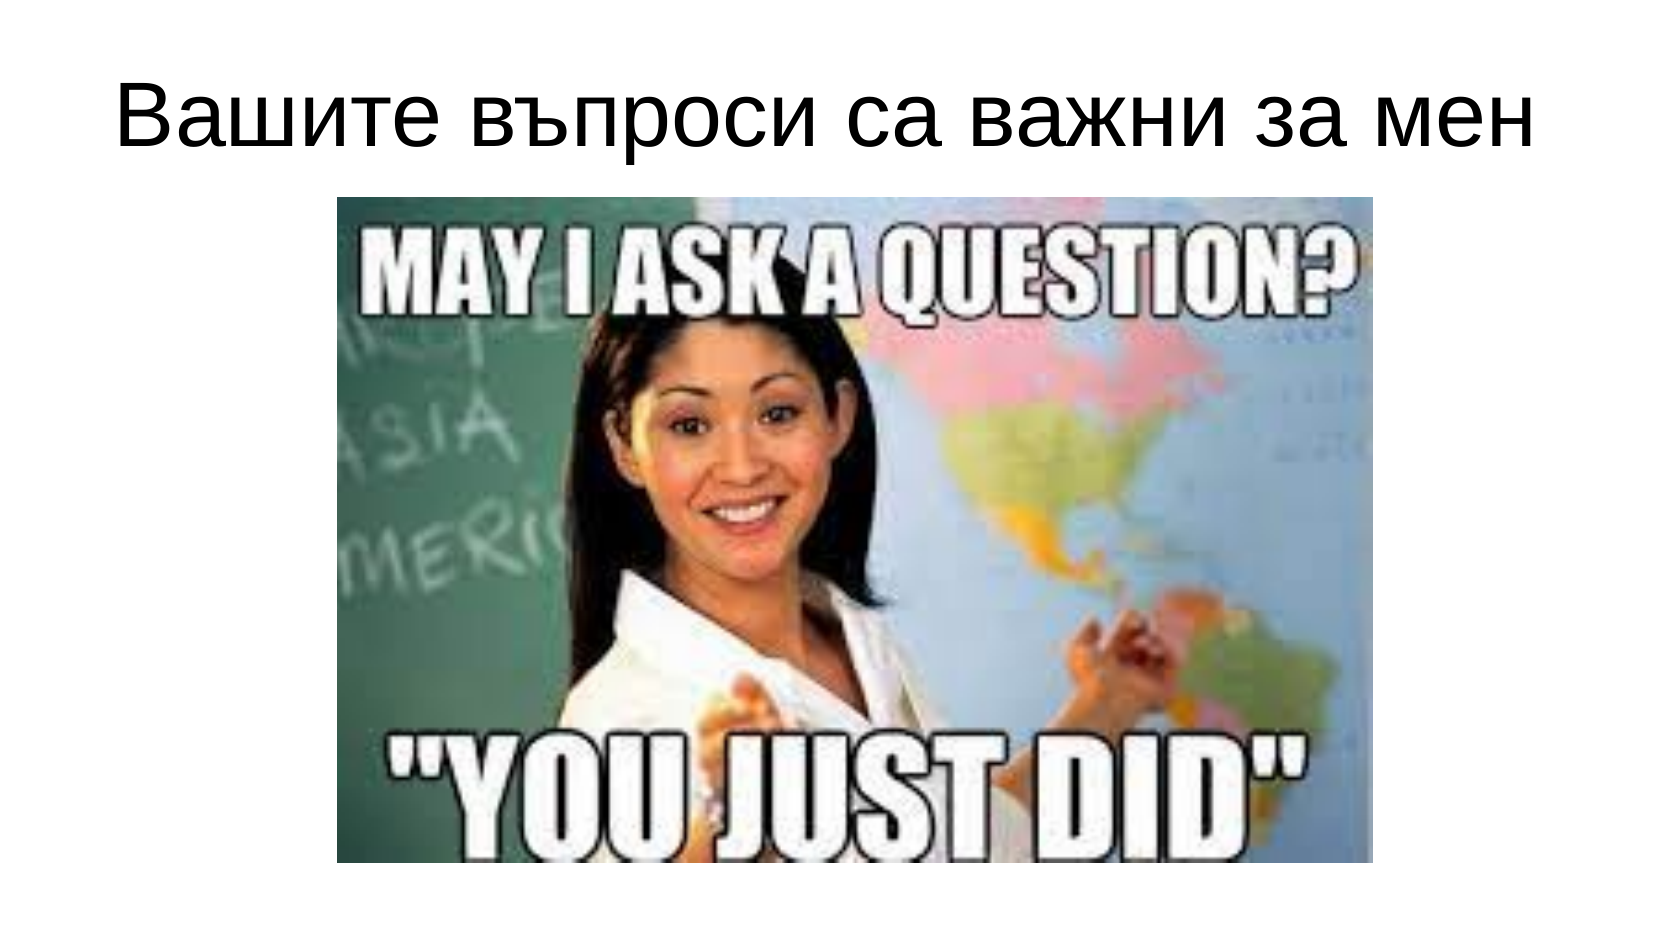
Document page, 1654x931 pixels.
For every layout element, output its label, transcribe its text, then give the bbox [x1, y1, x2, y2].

title Вашите въпроси са важни за мен [82, 37, 1571, 193]
picture [337, 197, 1373, 863]
